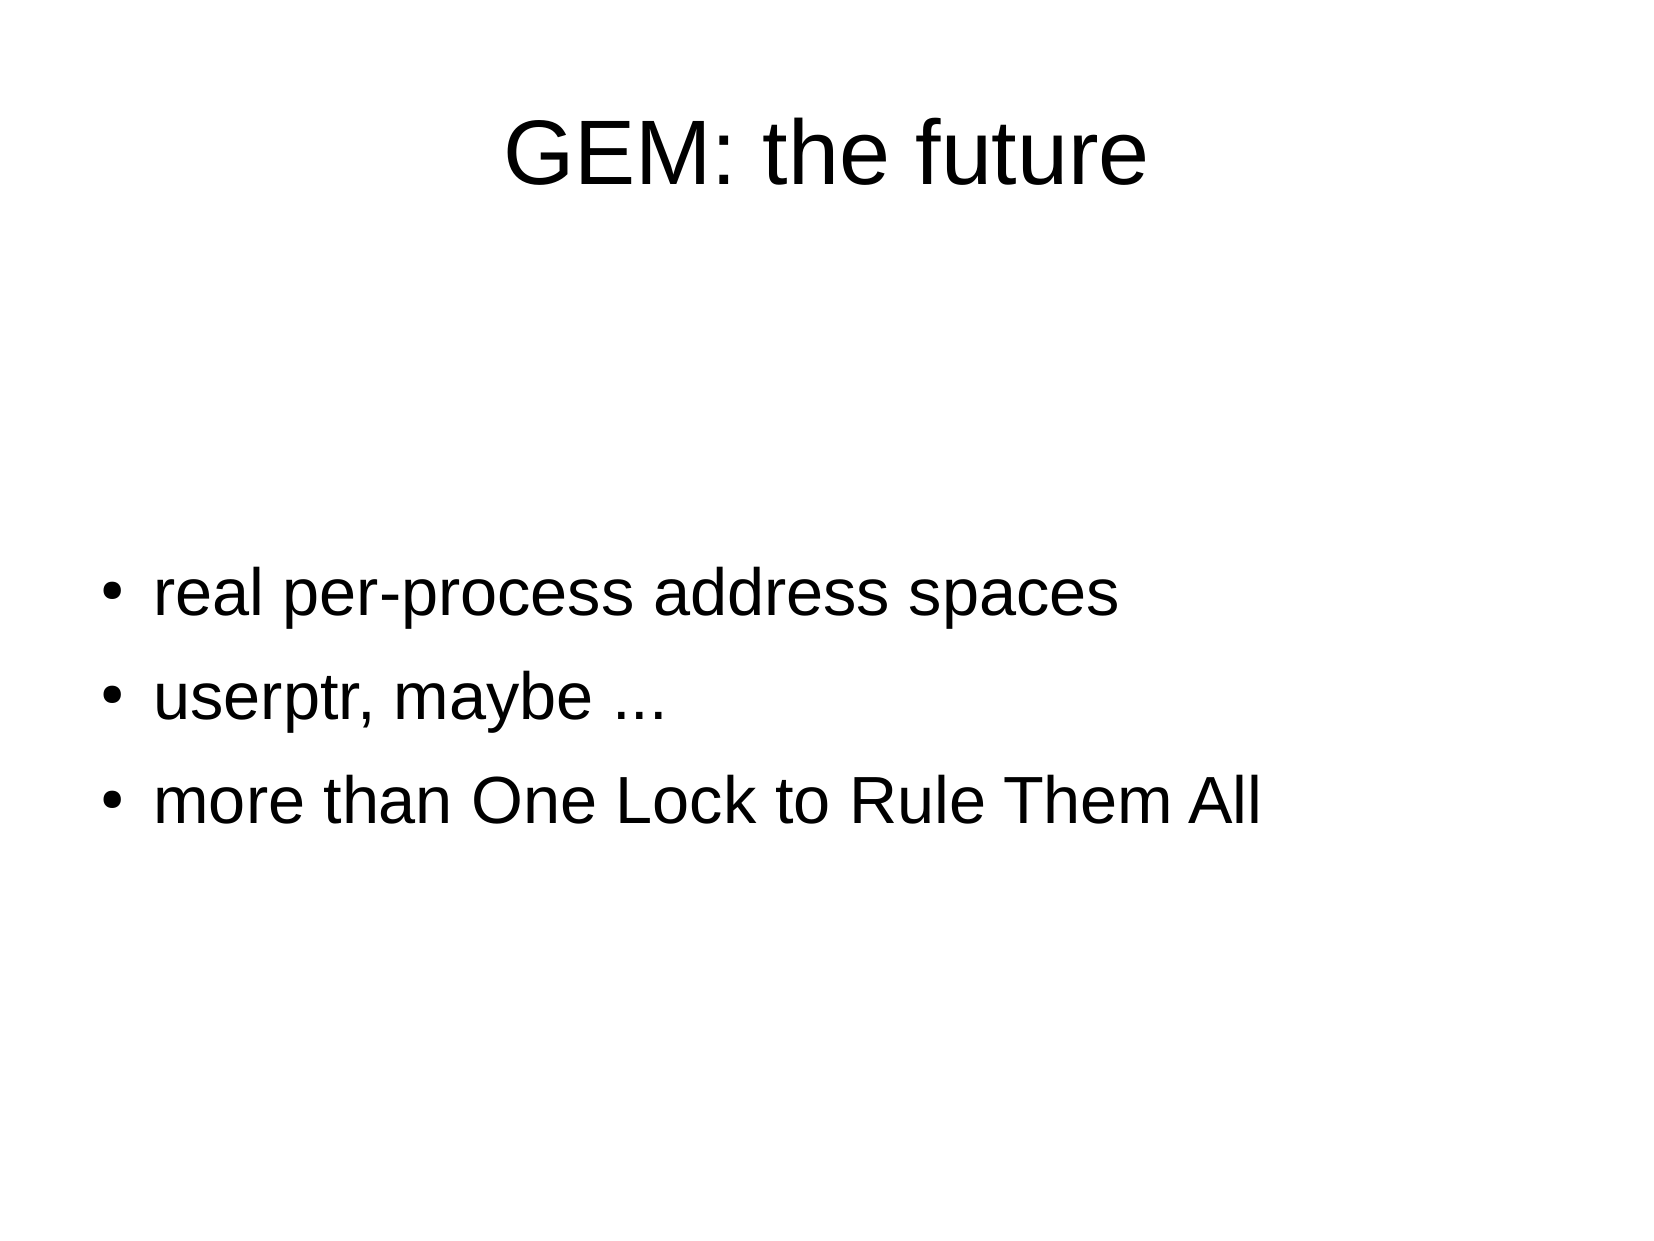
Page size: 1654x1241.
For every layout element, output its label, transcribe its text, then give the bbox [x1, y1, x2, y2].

list real per-process address spaces userptr, maybe ... more than One Lock to Rule Them All [82, 555, 1571, 1109]
title GEM: the future [82, 49, 1571, 257]
